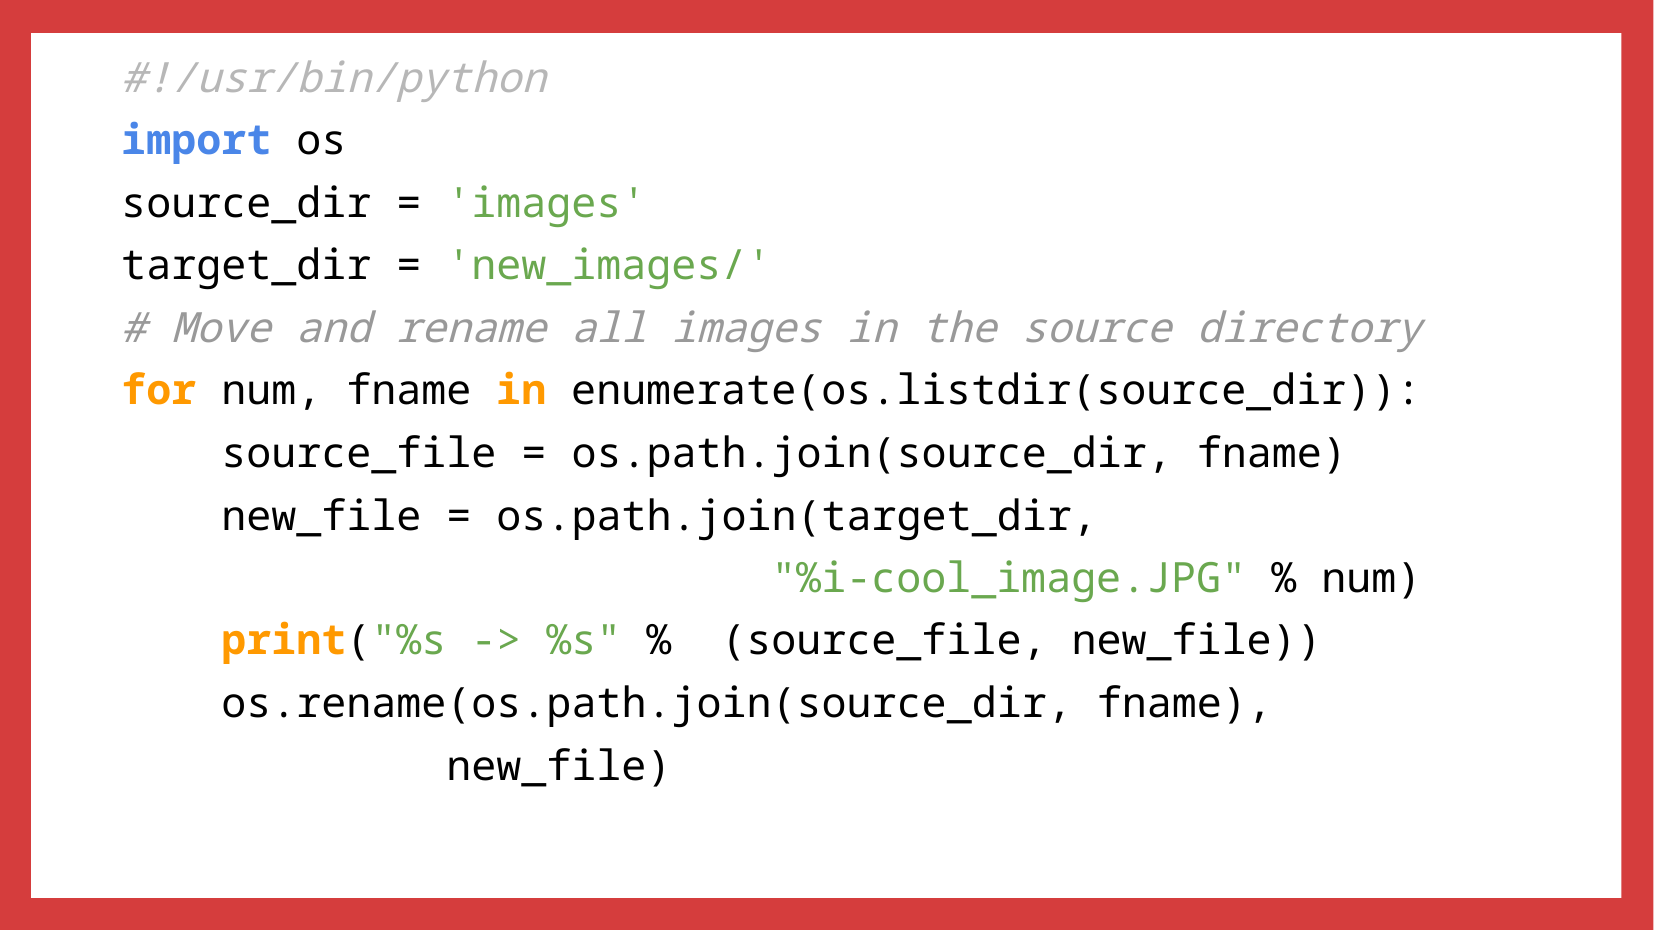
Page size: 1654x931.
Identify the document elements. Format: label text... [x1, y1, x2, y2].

list #!/usr/bin/python import os source_dir = 'images' target_dir = 'new_images/' # Move and rename all images in the source directory for num, fname in enumerate(os.listdir(source_dir)): source_file = os.path.join(source_dir, fname) new_file = os.path.join(target_dir, "%i-cool_image.JPG" % num) print("%s -> %s" % (source_file, new_file)) os.rename(os.path.join(source_dir, fname), new_file) [106, 35, 1583, 851]
